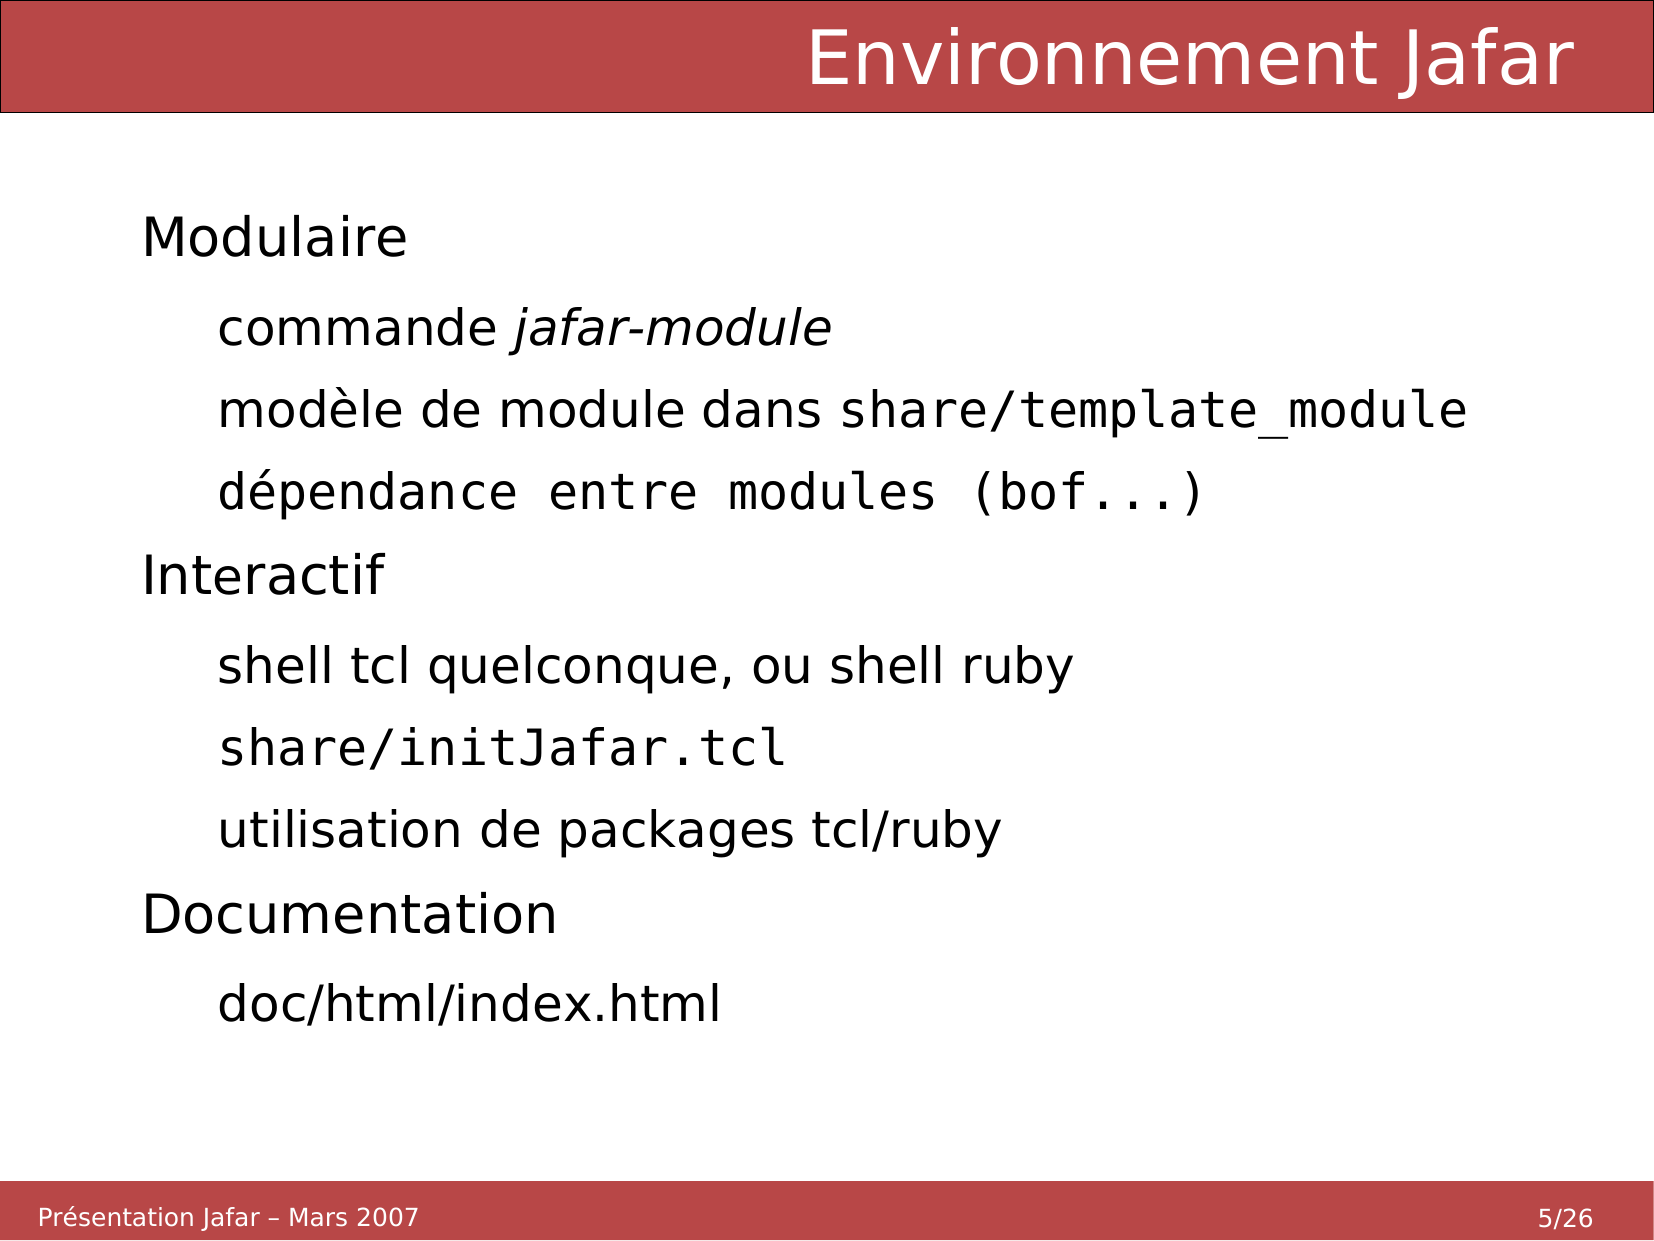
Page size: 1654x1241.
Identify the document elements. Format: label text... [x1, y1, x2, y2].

title Environnement Jafar [0, 0, 1654, 119]
list Modulaire commande jafar-module modèle de module dans share/template_module dépendance entre modules (bof...) Interactif shell tcl quelconque, ou shell ruby share/initJafar.tcl utilisation de packages tcl/ruby Documentation doc/html/index.html [123, 206, 1536, 1152]
